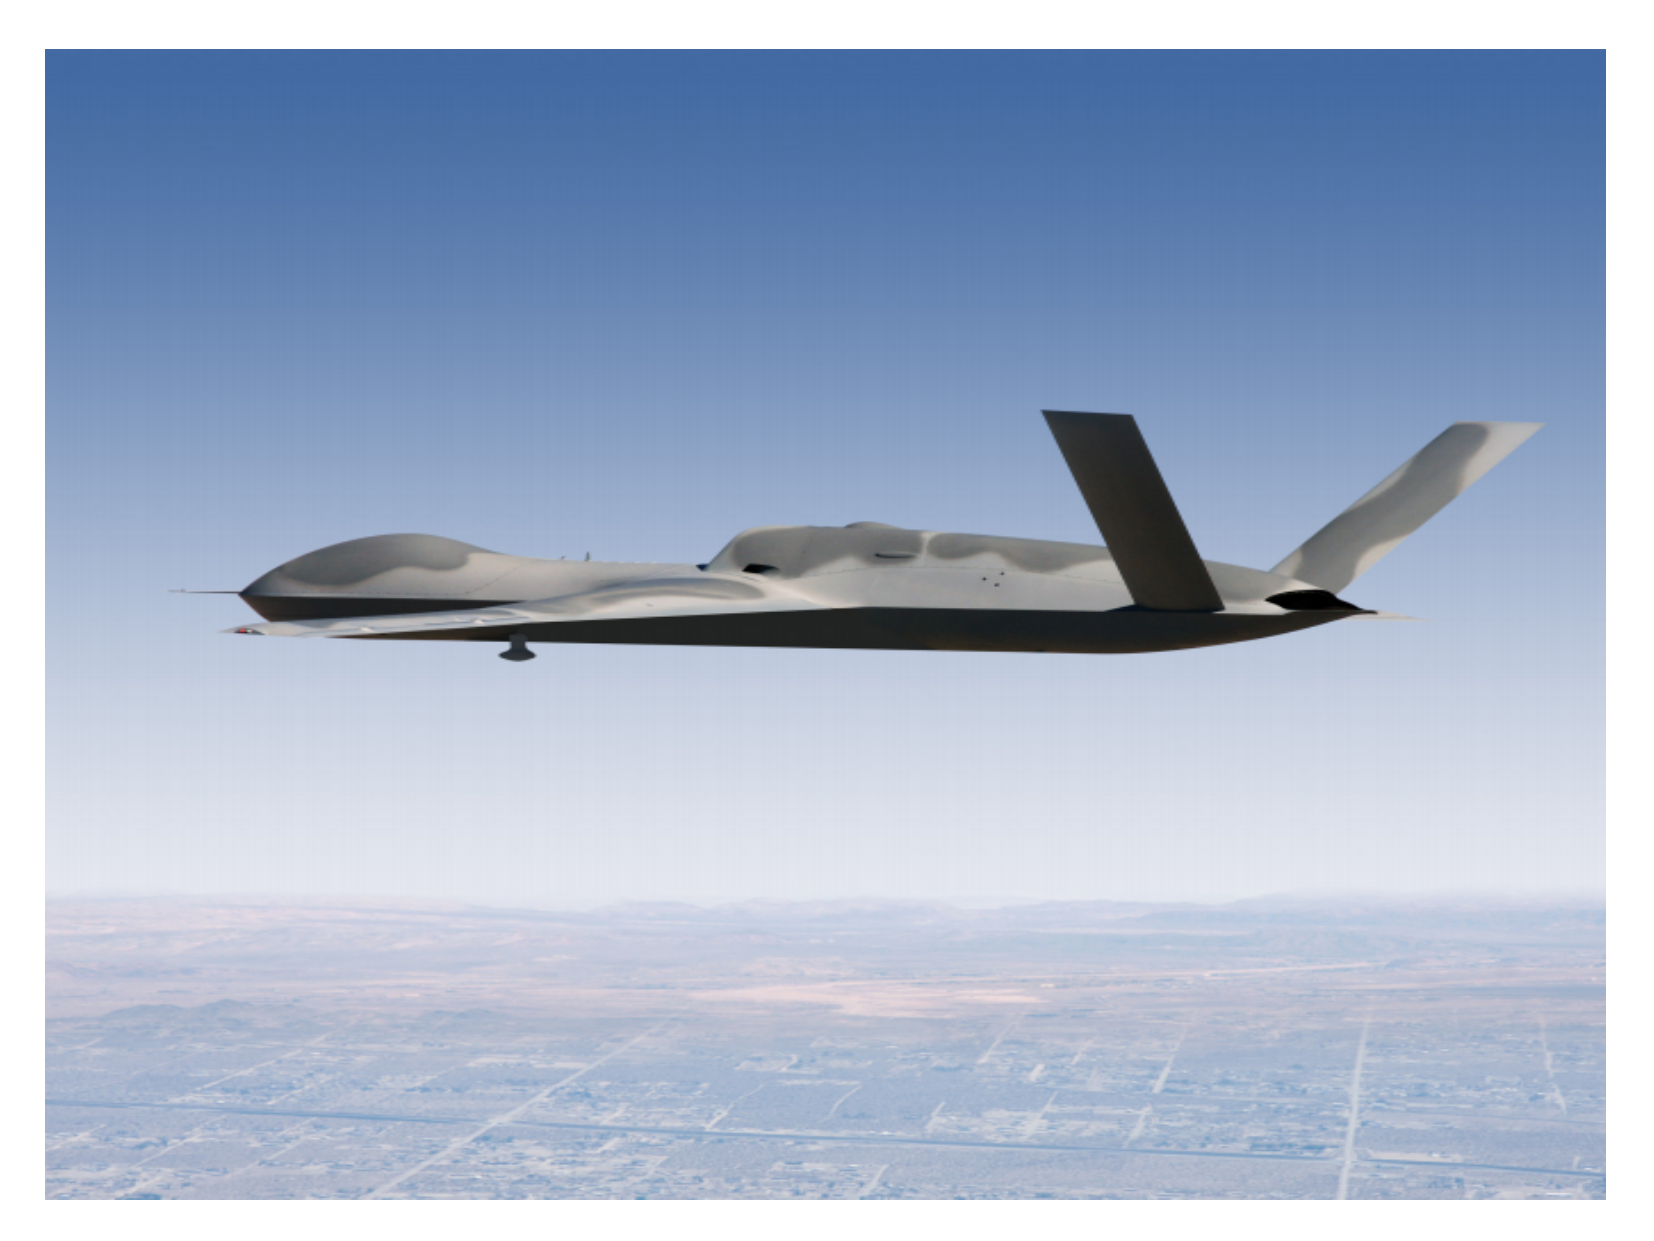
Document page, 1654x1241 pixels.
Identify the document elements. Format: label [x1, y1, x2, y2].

picture [45, 49, 1606, 1201]
